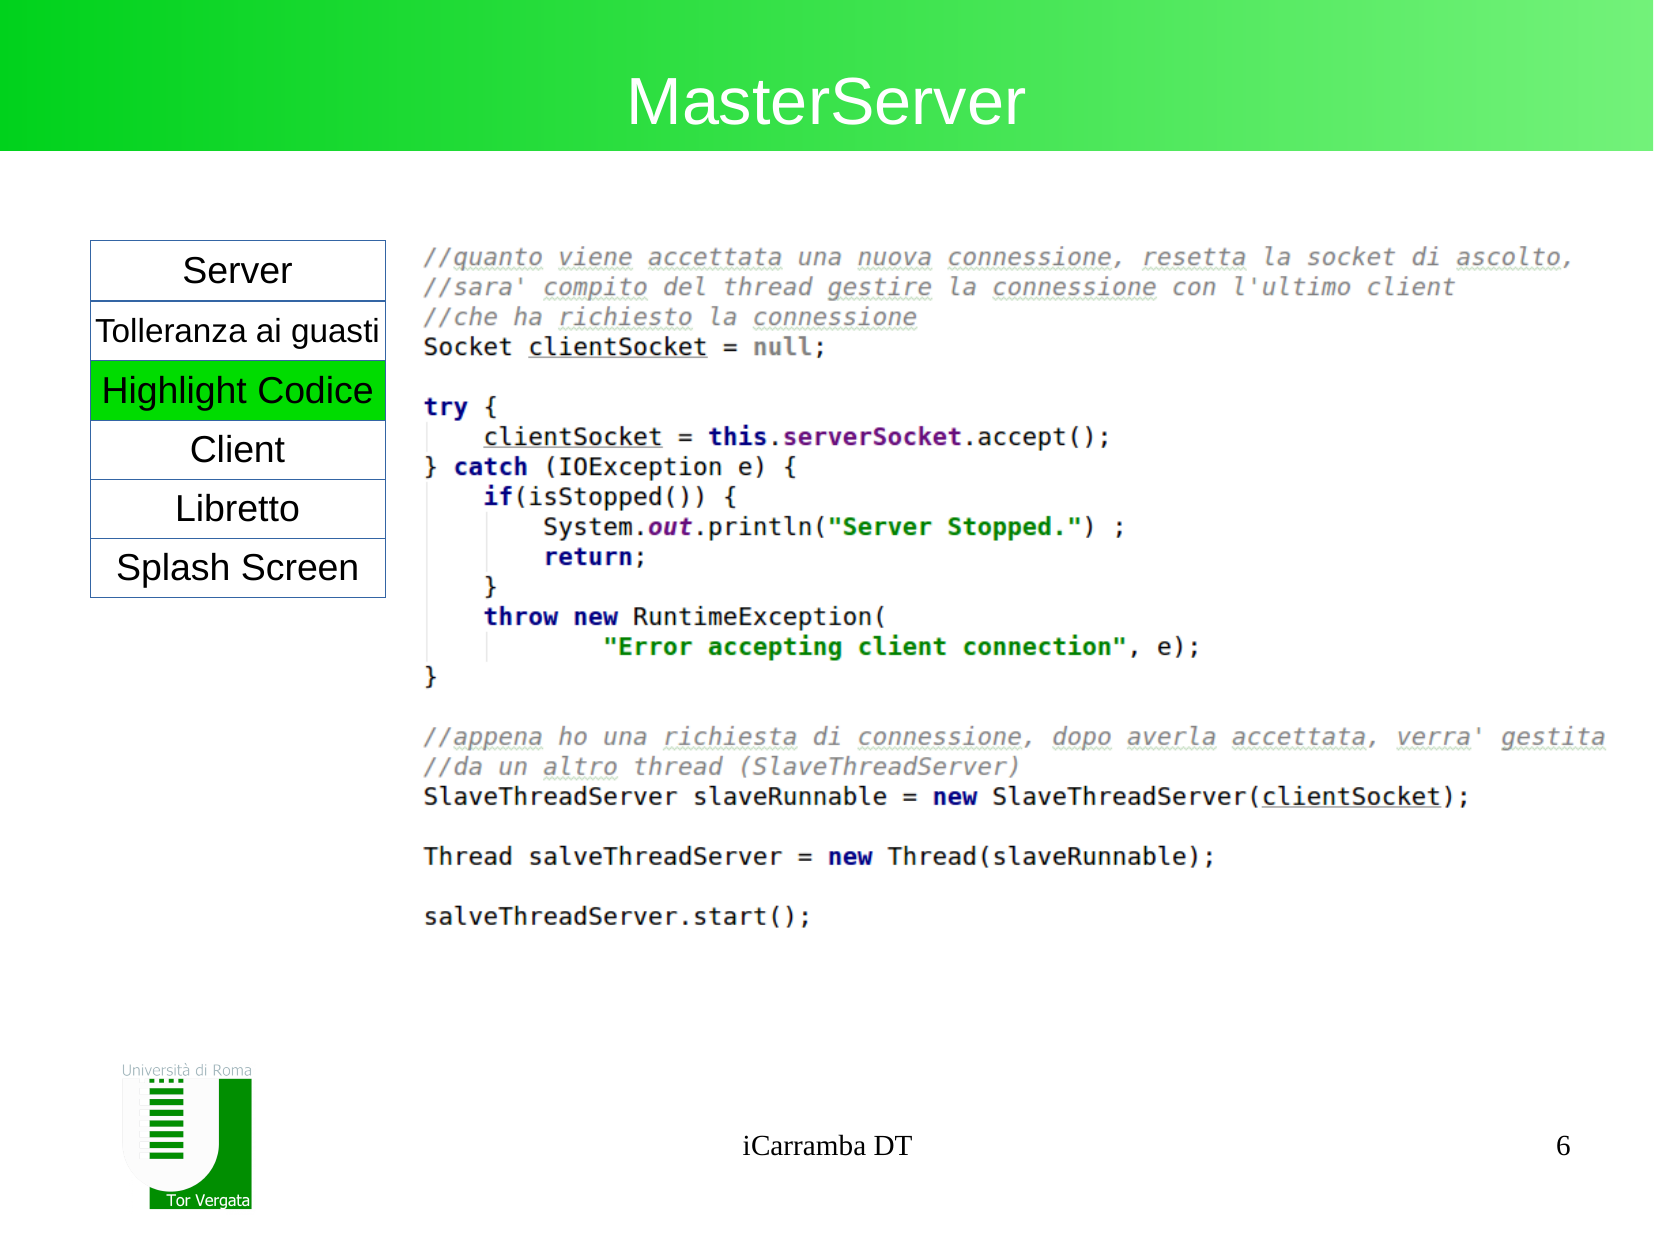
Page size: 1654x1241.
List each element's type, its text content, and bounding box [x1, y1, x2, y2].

text_box Server [90, 240, 386, 301]
text_box Tolleranza ai guasti [90, 301, 386, 360]
title MasterServer [82, 49, 1571, 155]
picture [120, 1061, 256, 1215]
text_box Libretto [90, 479, 386, 538]
text_box Splash Screen [90, 538, 386, 598]
text_box Highlight Codice [90, 360, 386, 420]
text_box Client [90, 420, 386, 479]
picture [410, 230, 1628, 955]
